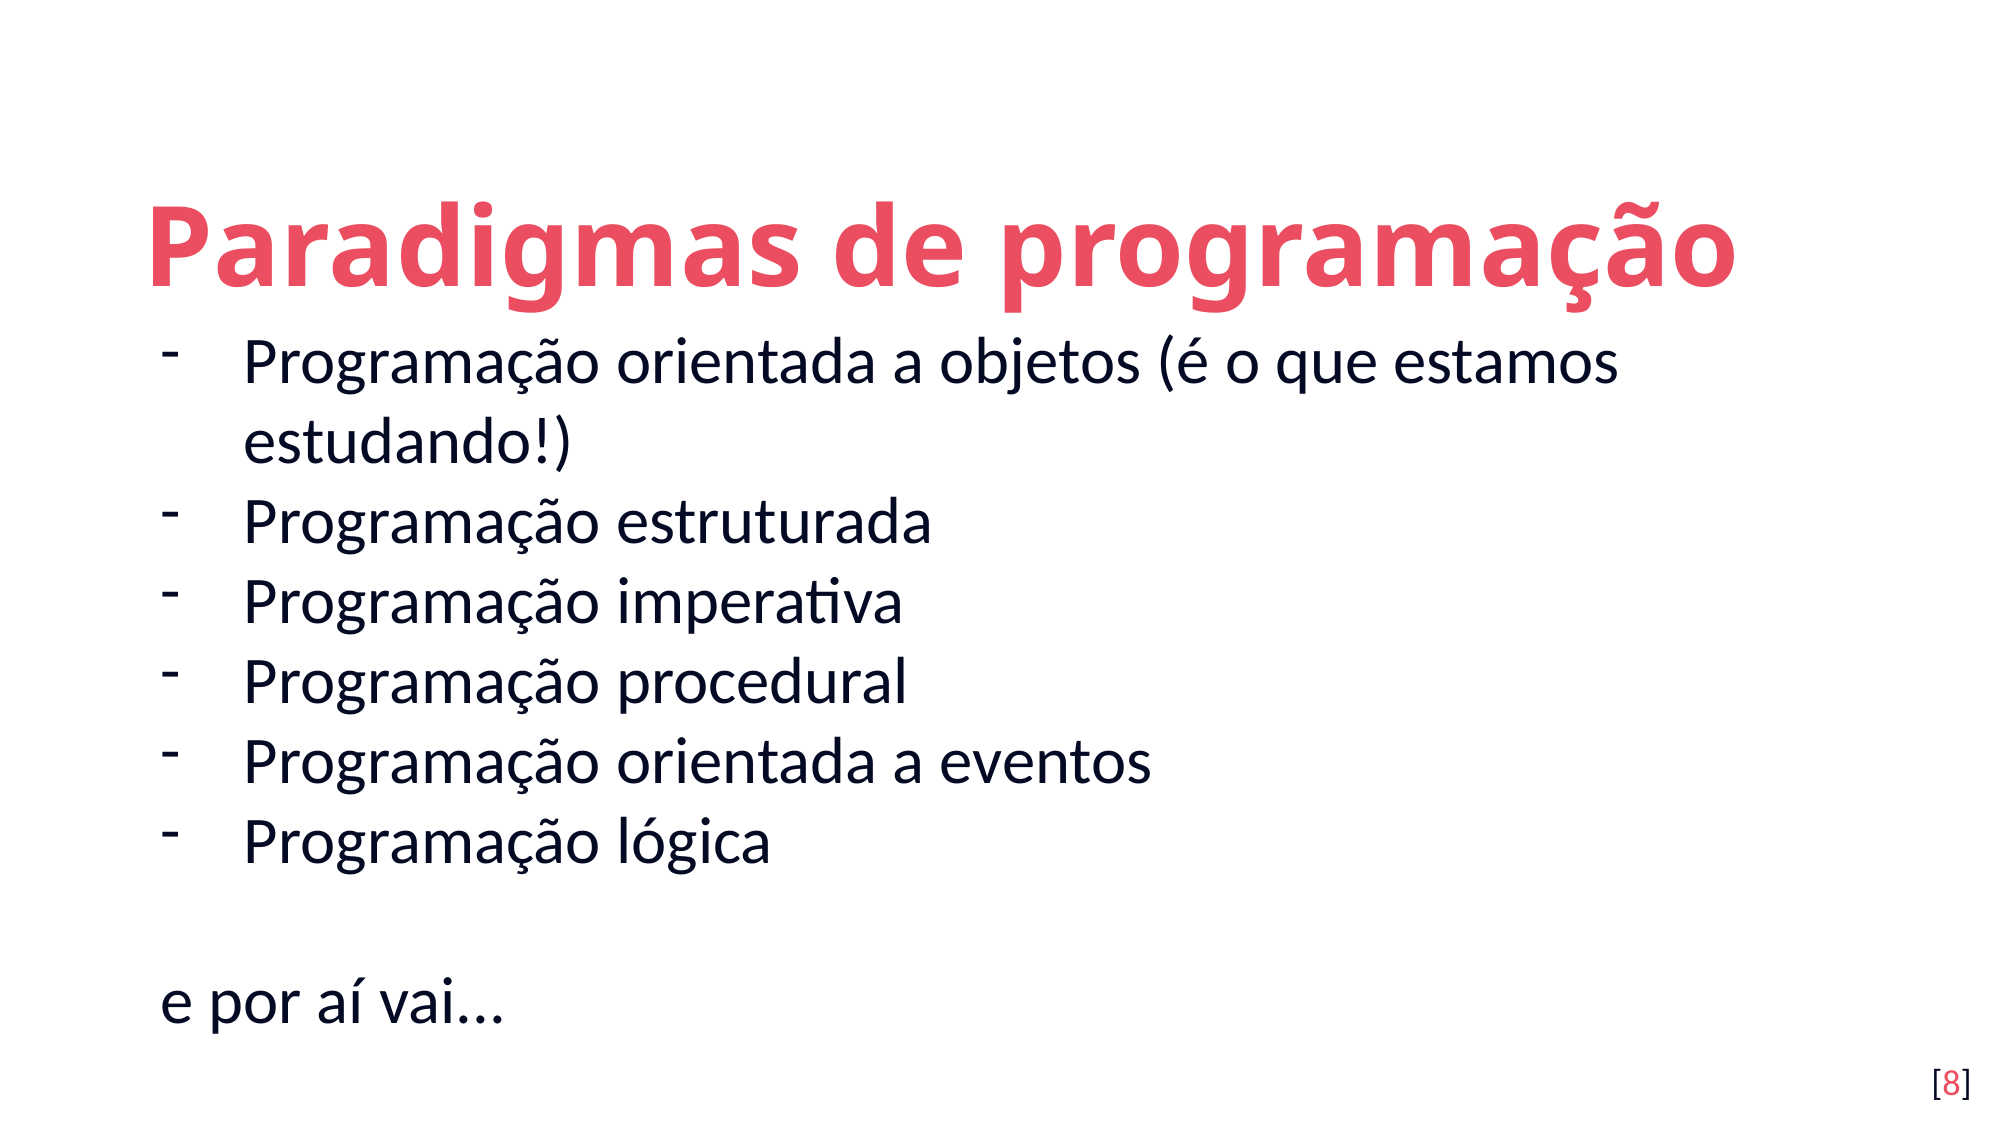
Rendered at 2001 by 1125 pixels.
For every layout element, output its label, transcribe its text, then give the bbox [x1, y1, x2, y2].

text_box Programação orientada a objetos (é o que estamos estudando!) Programação estruturada Programação imperativa Programação procedural Programação orientada a eventos Programação lógica e por aí vai... [123, 324, 1878, 1030]
text_box Paradigmas de programação [123, 139, 1878, 324]
slide_number [<number>] [1871, 1038, 1992, 1125]
